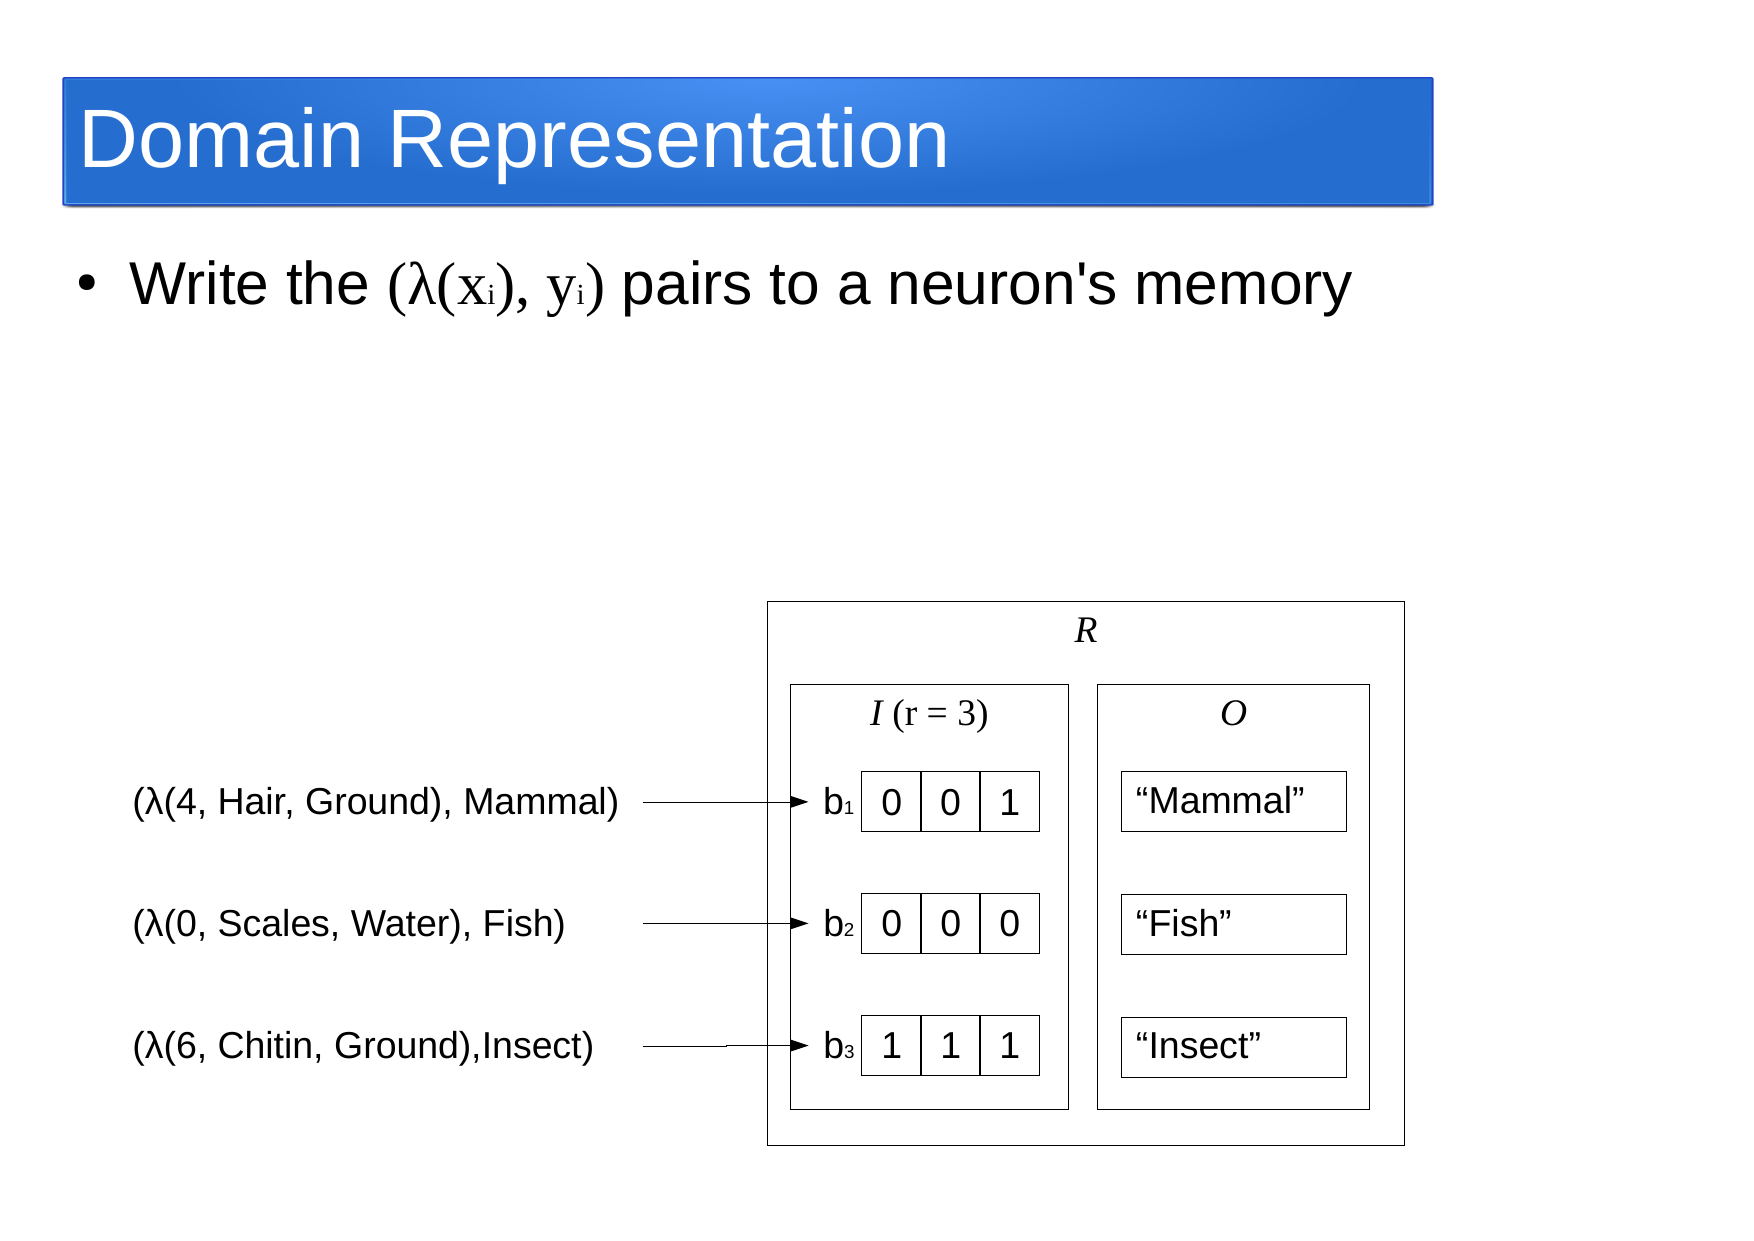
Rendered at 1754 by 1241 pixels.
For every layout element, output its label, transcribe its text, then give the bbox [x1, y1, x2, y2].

picture [58, 77, 1439, 209]
text_box R [767, 924, 790, 1045]
text_box 0 [979, 893, 1040, 954]
text_box O [1097, 684, 1370, 1110]
text_box R [767, 601, 1405, 1146]
text_box b1 [808, 773, 892, 831]
text_box “Mammal” [1121, 771, 1347, 832]
text_box (λ(4, Hair, Ground), Mammal) [117, 773, 643, 831]
text_box “Fish” [1121, 894, 1347, 955]
text_box 0 [861, 771, 920, 832]
text_box 1 [861, 1015, 920, 1076]
text_box 0 [861, 893, 920, 954]
title Domain Representation [78, 80, 1429, 198]
text_box b3 [808, 1017, 892, 1074]
text_box “Insect” [1121, 1017, 1347, 1078]
text_box 1 [920, 1015, 979, 1076]
text_box b2 [808, 894, 892, 952]
text_box I (r = 3) [790, 684, 1069, 1110]
text_box 1 [979, 771, 1040, 832]
text_box 0 [920, 771, 979, 832]
list Write the (λ(xi), yi) pairs to a neuron's memory [58, 249, 1696, 366]
text_box 1 [979, 1015, 1040, 1076]
text_box R [767, 803, 790, 923]
text_box 0 [892, 792, 897, 813]
text_box (λ(0, Scales, Water), Fish) [117, 894, 643, 952]
text_box 0 [920, 893, 979, 954]
text_box 0 [892, 913, 897, 934]
text_box (λ(6, Chitin, Ground),Insect) [117, 1017, 643, 1075]
